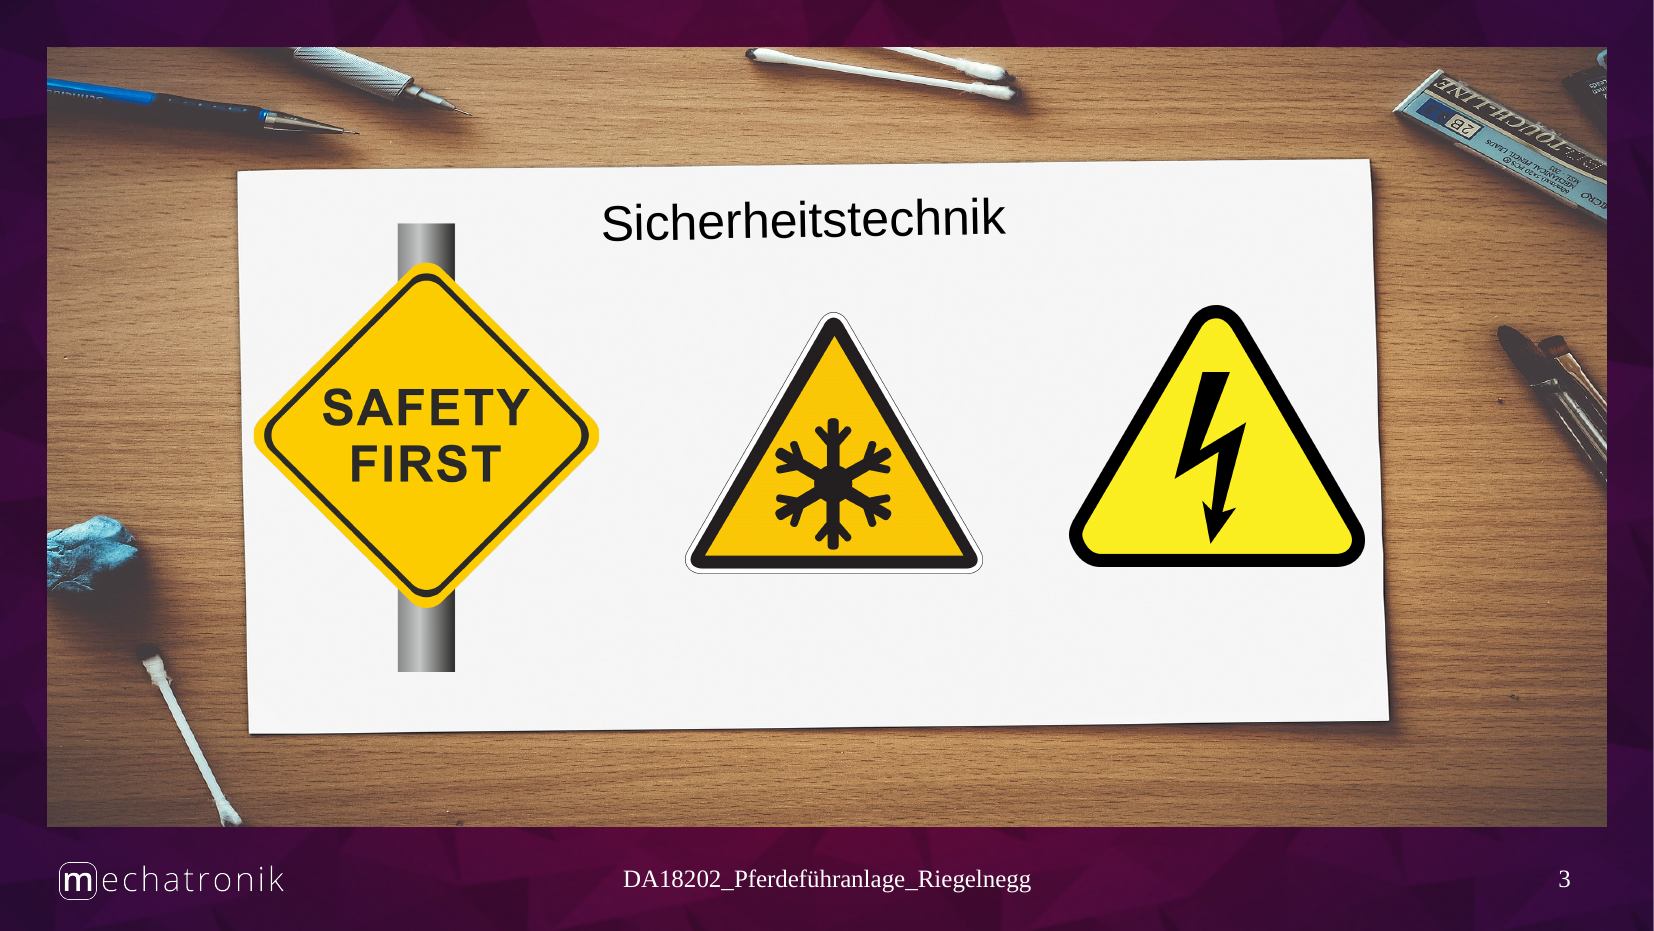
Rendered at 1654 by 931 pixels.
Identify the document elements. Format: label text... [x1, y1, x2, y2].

picture [0, 0, 1654, 931]
text_box Sicherheitstechnik [235, 175, 1371, 266]
